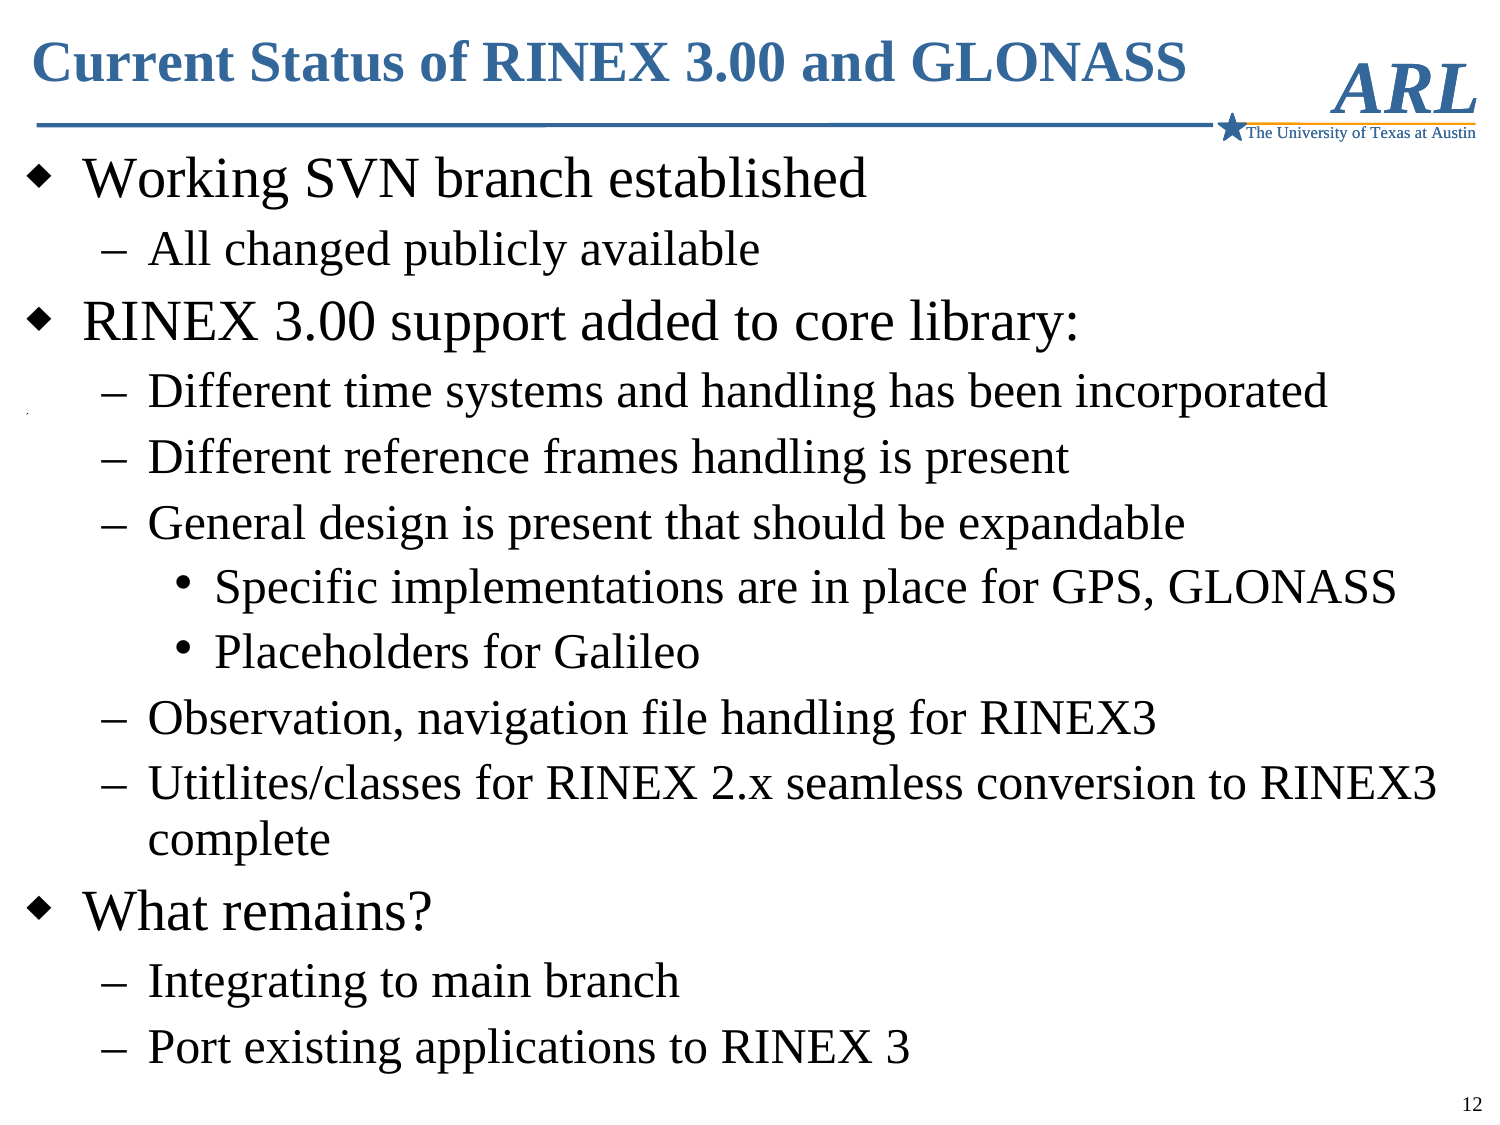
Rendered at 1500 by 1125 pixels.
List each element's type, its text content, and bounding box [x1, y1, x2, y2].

title Current Status of RINEX 3.00 and GLONASS [31, 7, 1298, 125]
list Working SVN branch established All changed publicly available RINEX 3.00 support added to core library: Different time systems and handling has been incorporated Different reference frames handling is present General design is present that should be expandable Specific implementations are in place for GPS, GLONASS Placeholders for Galileo Observation, navigation file handling for RINEX3 Utitlites/classes for RINEX 2.x seamless conversion to RINEX3 complete What remains? Integrating to main branch Port existing applications to RINEX 3 [26, 145, 1470, 1075]
